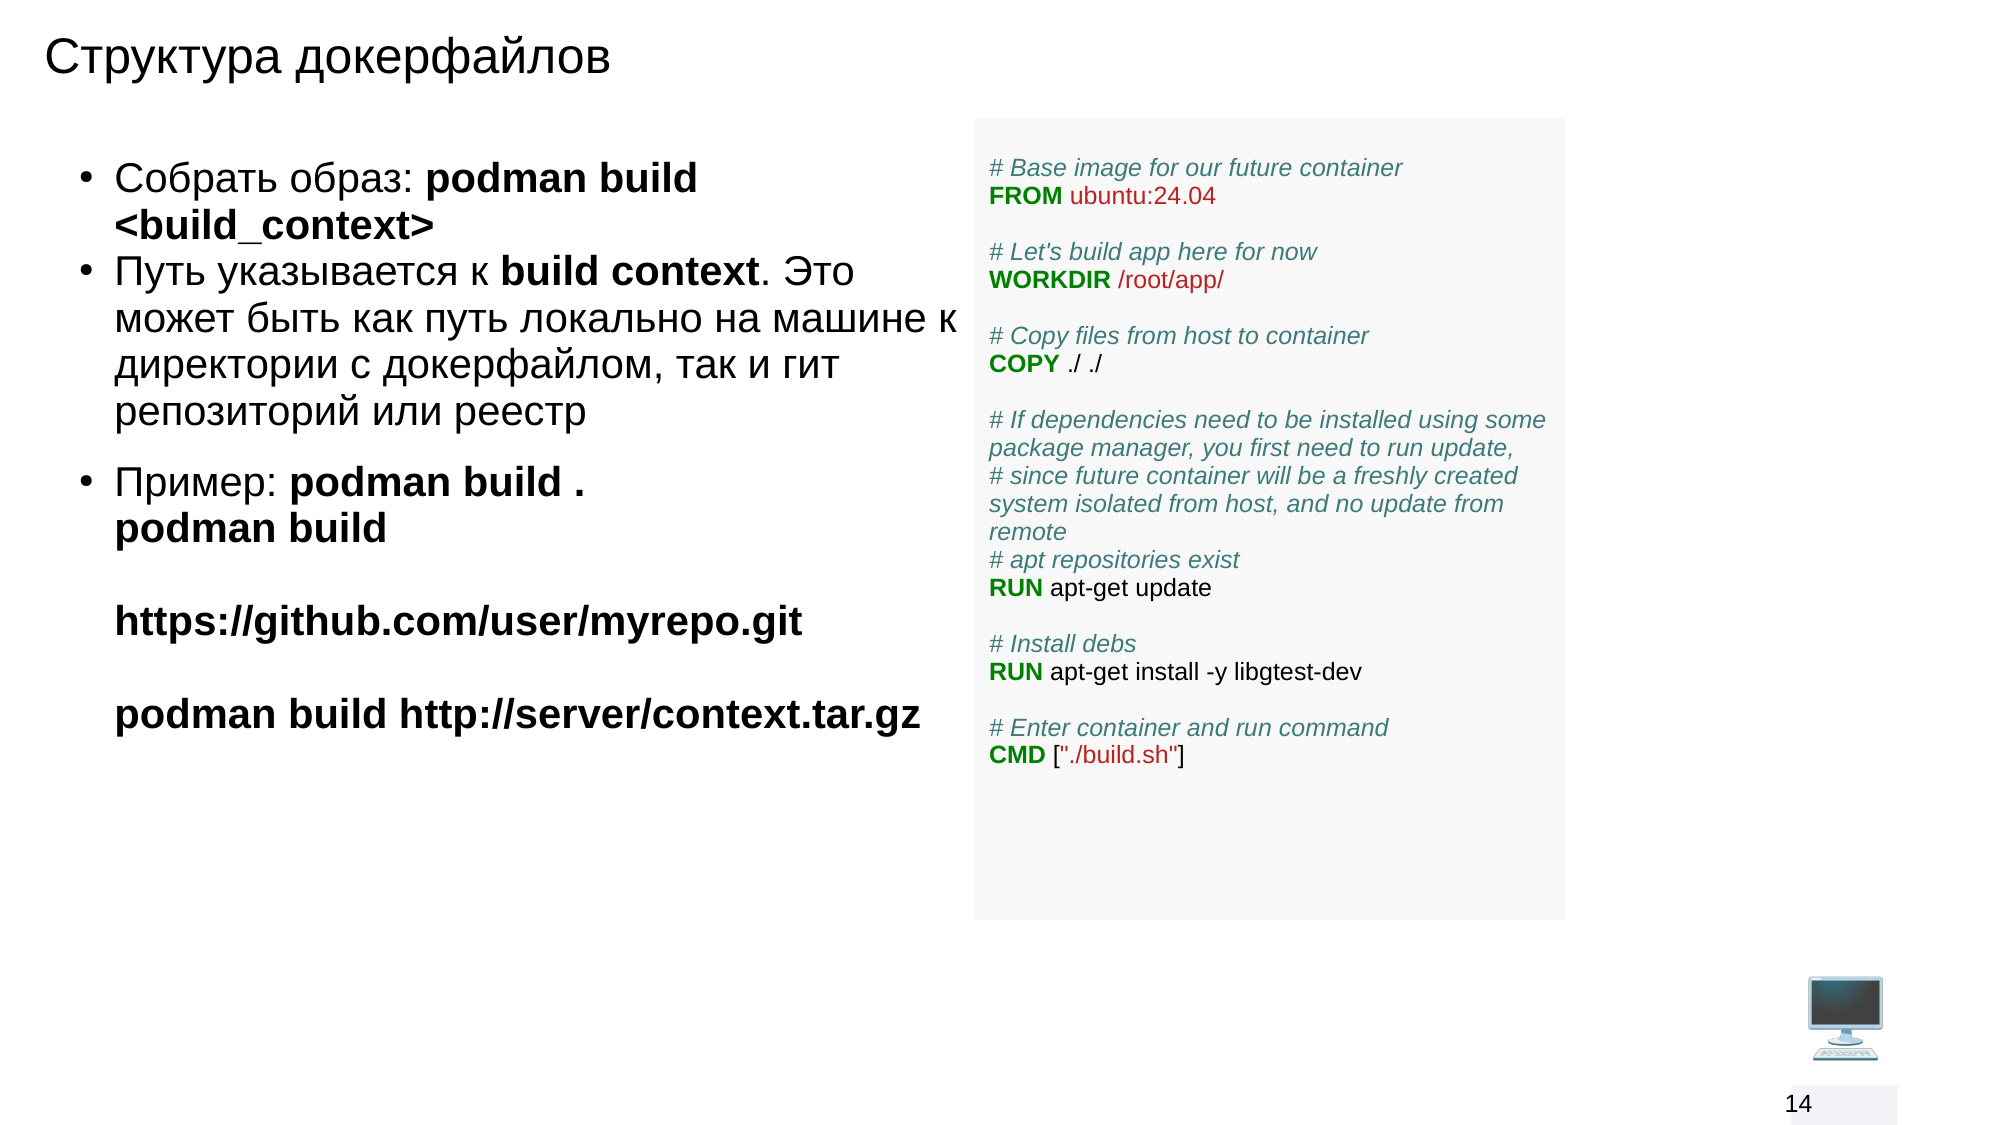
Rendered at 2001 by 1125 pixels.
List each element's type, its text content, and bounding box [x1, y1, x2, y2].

picture [1801, 974, 1890, 1063]
text_box <number> [1769, 1082, 1914, 1125]
text_box Структура докерфайлов [29, 21, 1595, 92]
text_box # Base image for our future container FROM ubuntu:24.04 # Let's build app here for now WORKDIR /root/app/ # Copy files from host to container COPY ./ ./ # If dependencies need to be installed using some package manager, you first need to run update, # since future container will be a freshly created system isolated from host, and no update from remote # apt repositories exist RUN apt-get update # Install debs RUN apt-get install -y libgtest-dev # Enter container and run command CMD ["./build.sh"] [974, 118, 1565, 920]
text_box Собрать образ: podman build <build_context> Путь указывается к build context. Это может быть как путь локально на машине к директории с докерфайлом, так и гит репозиторий или реестр Пример: podman build . podman build https://github.com/user/myrepo.git podman build http://server/context.tar.gz [64, 147, 975, 859]
